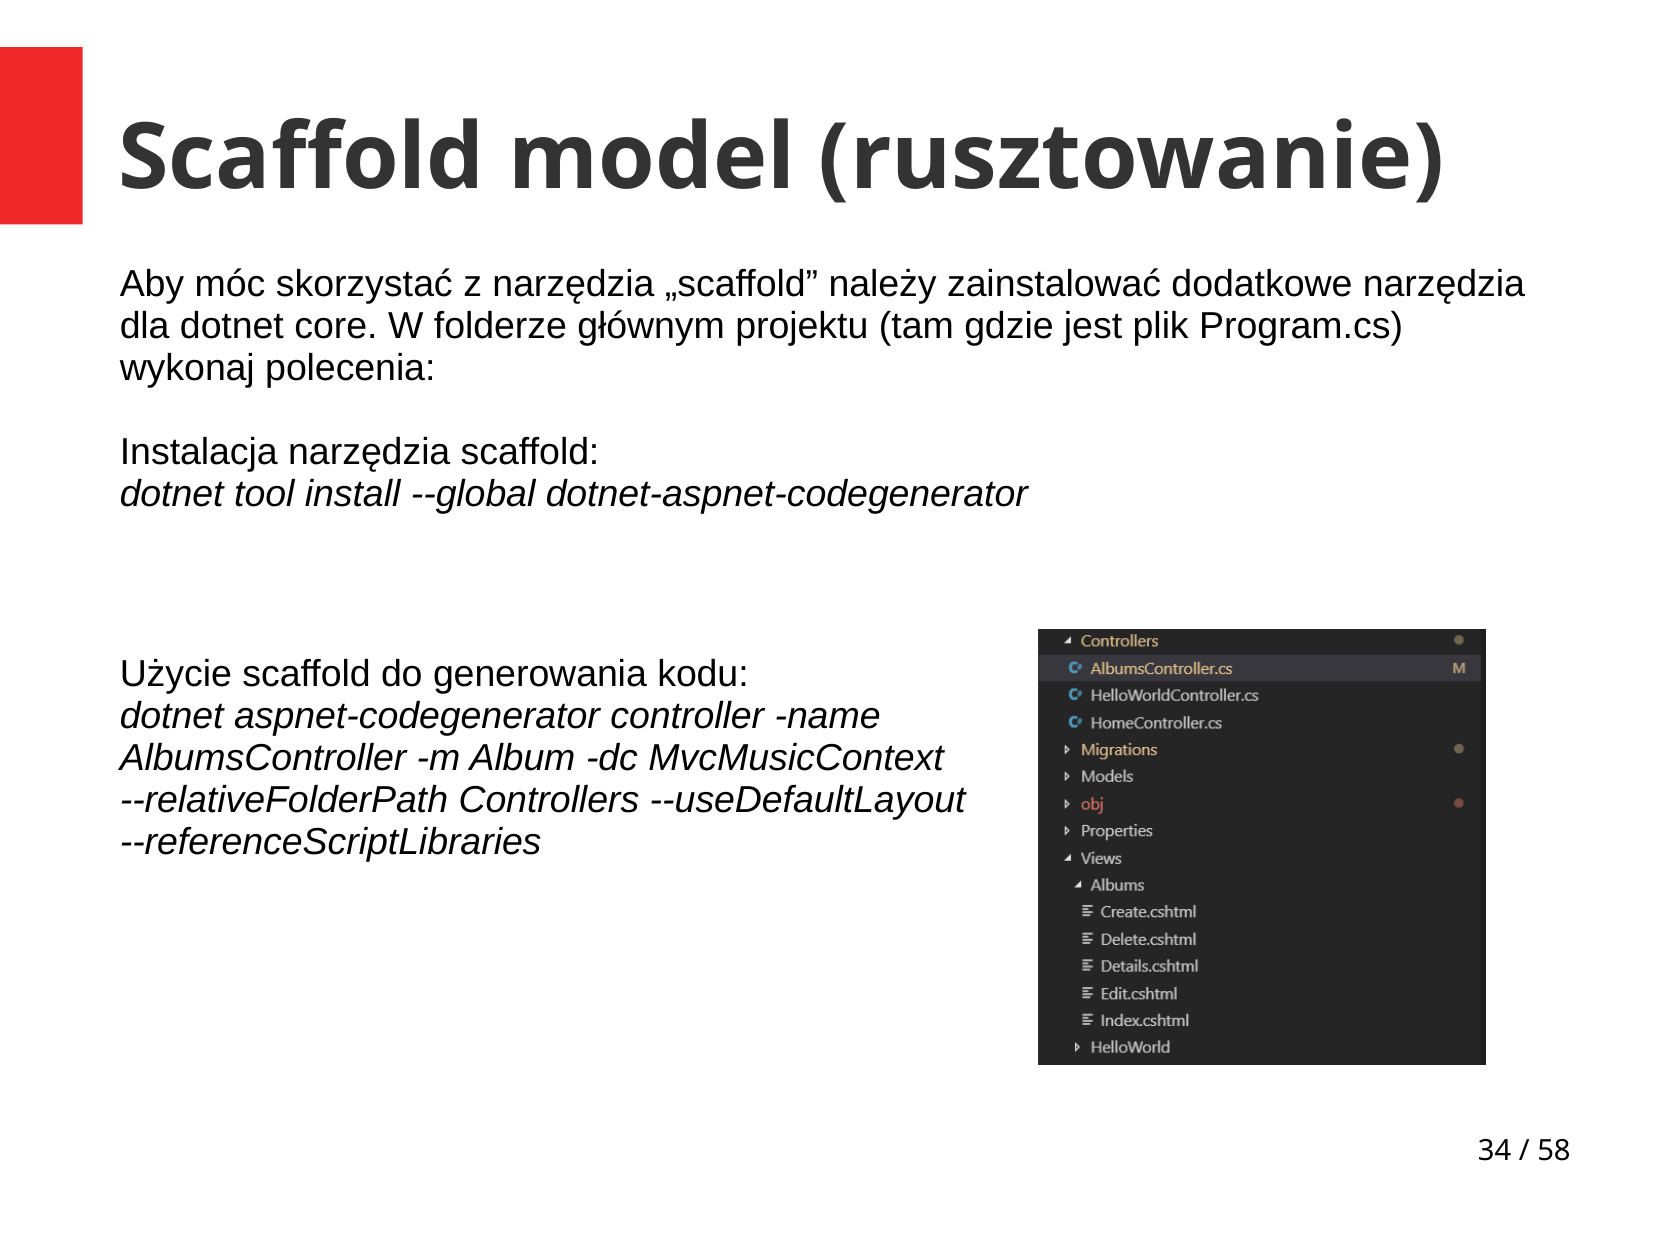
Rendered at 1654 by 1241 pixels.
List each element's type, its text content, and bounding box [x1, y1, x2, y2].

title Scaffold model (rusztowanie) [118, 45, 1571, 260]
picture [1038, 629, 1486, 1066]
text_box Aby móc skorzystać z narzędzia „scaffold” należy zainstalować dodatkowe narzędzia dla dotnet core. W folderze głównym projektu (tam gdzie jest plik Program.cs) wykonaj polecenia: Instalacja narzędzia scaffold: dotnet tool install --global dotnet-aspnet-codegenerator [105, 255, 1546, 564]
text_box Użycie scaffold do generowania kodu: dotnet aspnet-codegenerator controller -name AlbumsController -m Album -dc MvcMusicContext --relativeFolderPath Controllers --useDefaultLayout --referenceScriptLibraries [105, 645, 1038, 912]
